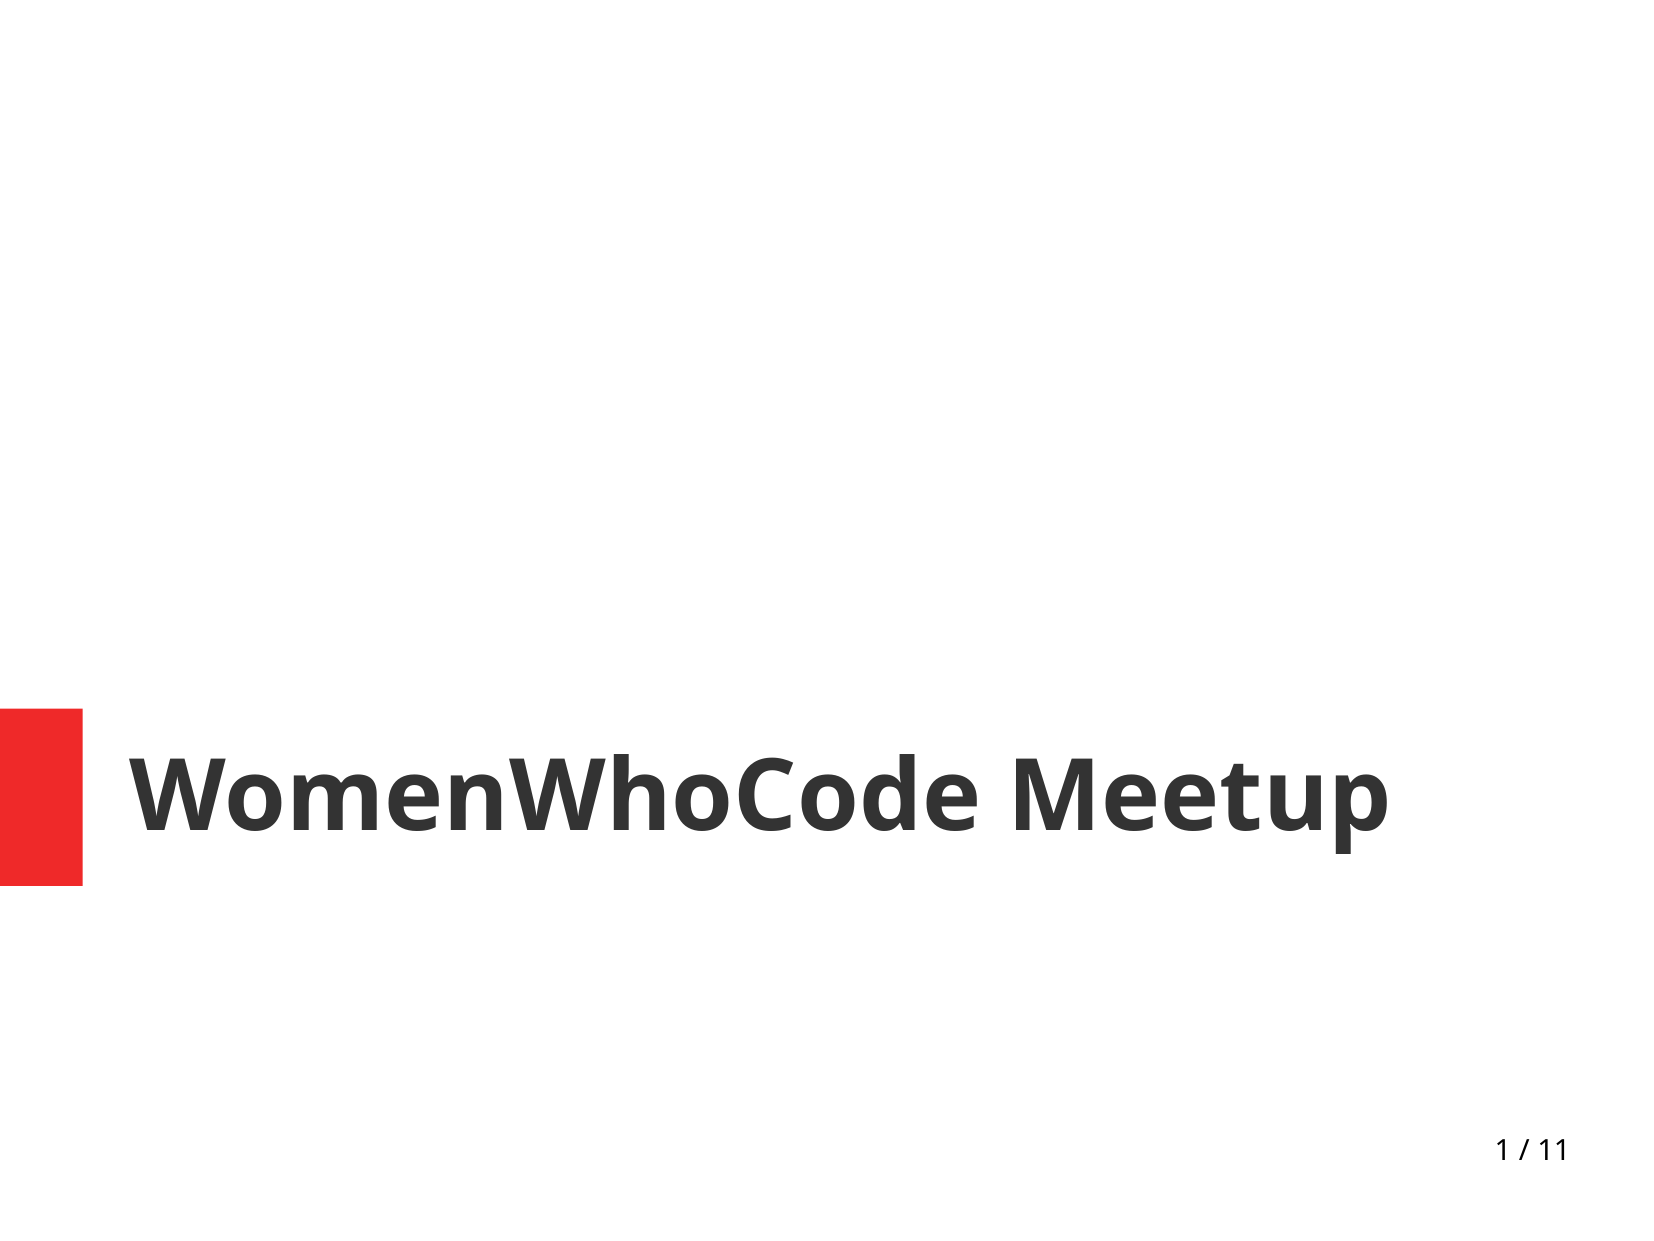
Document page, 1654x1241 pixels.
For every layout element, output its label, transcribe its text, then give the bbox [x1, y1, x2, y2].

title WomenWhoCode Meetup [129, 673, 1536, 910]
